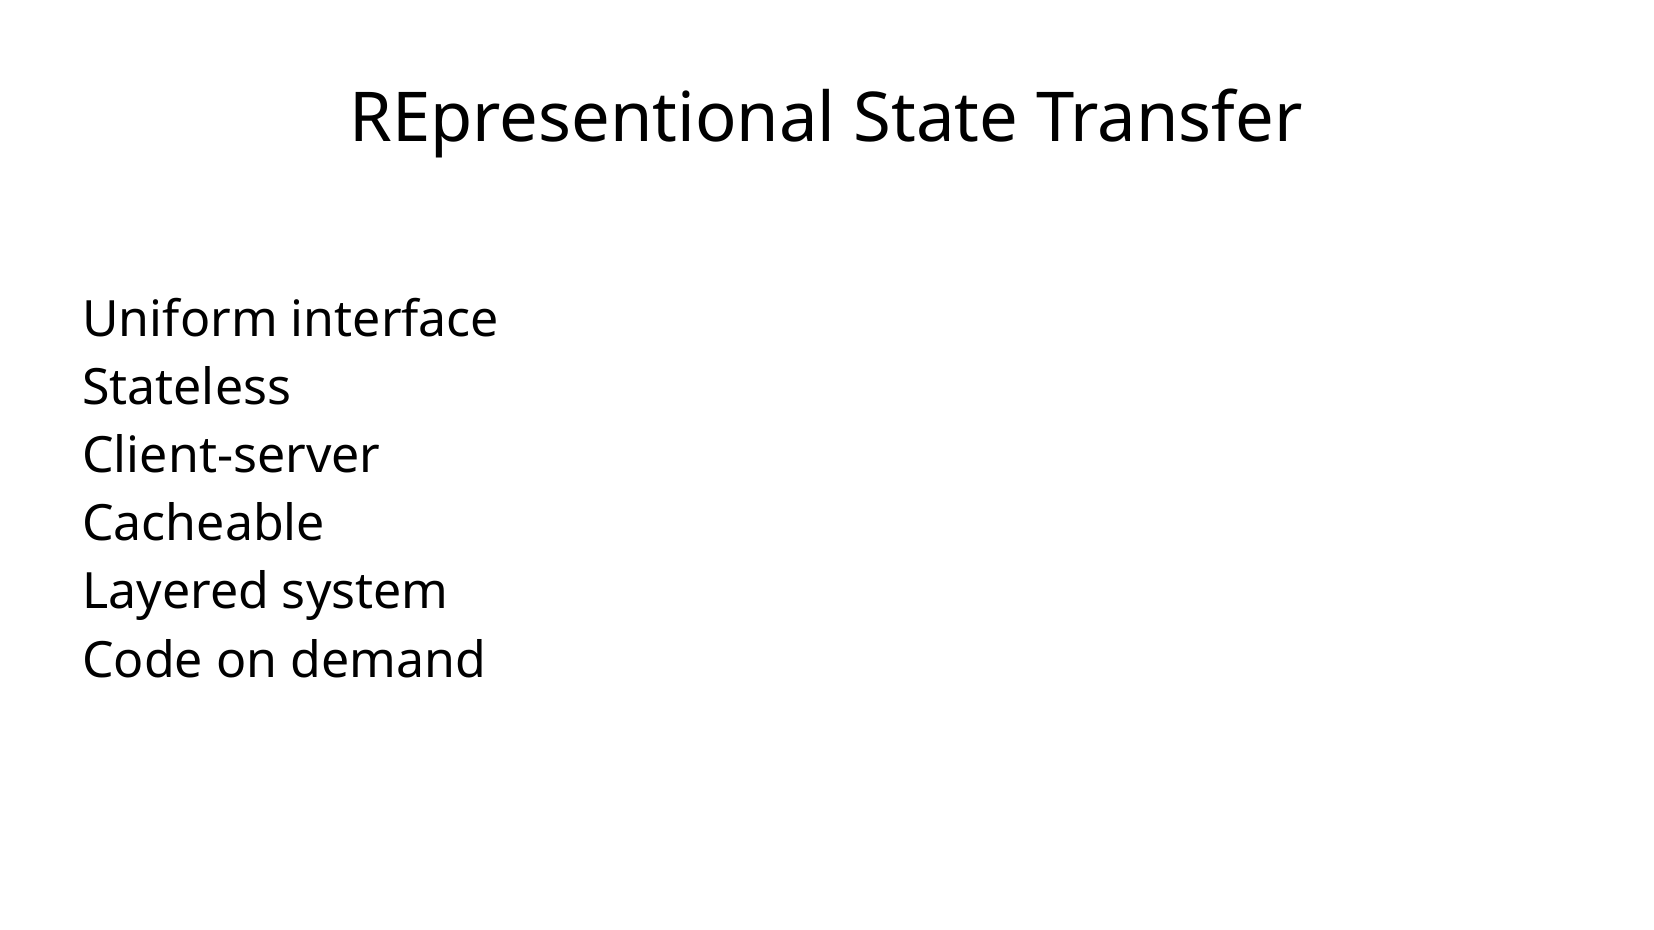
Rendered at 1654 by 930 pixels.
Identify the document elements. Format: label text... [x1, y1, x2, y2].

subtitle Uniform interface Stateless Client-server Cacheable Layered system Code on demand [82, 217, 1571, 757]
title REpresentional State Transfer [82, 36, 1571, 193]
